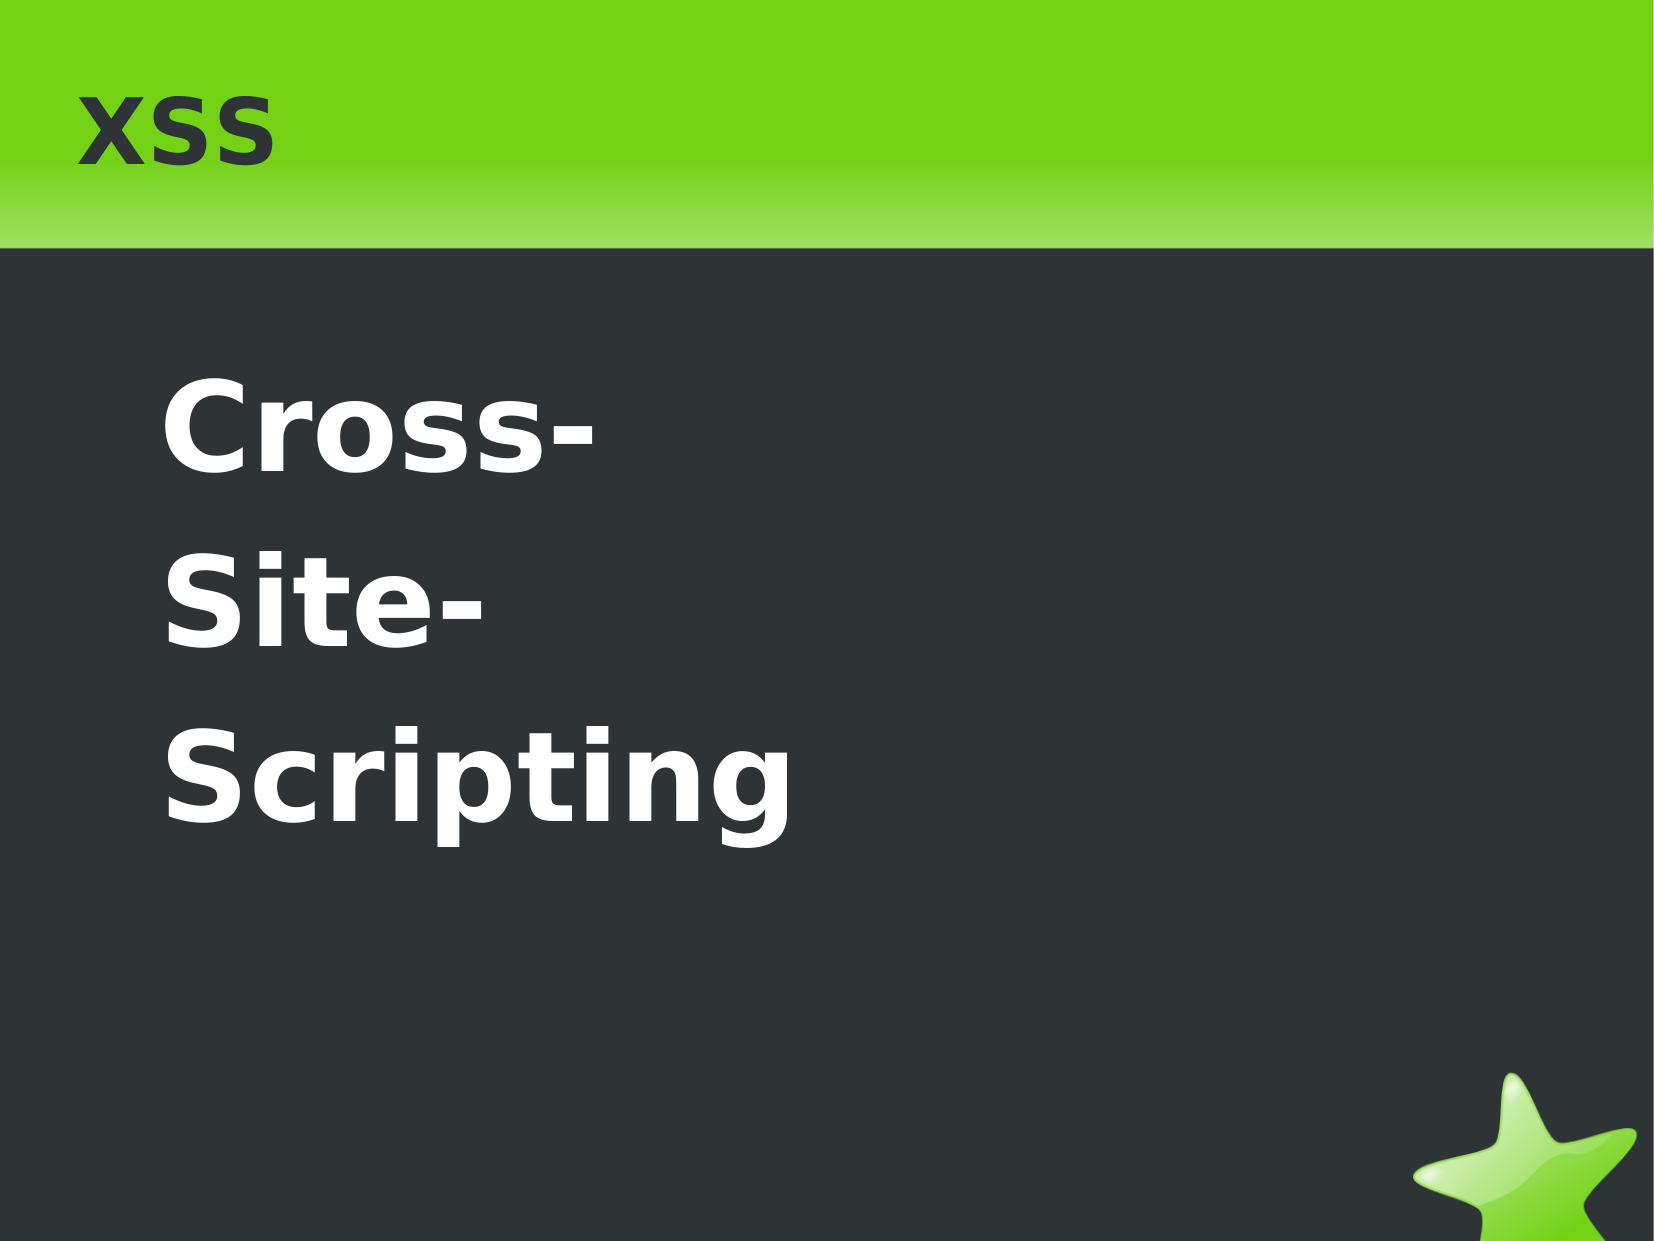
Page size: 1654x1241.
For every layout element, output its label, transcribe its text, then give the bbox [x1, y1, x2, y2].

picture [0, 0, 1654, 1241]
title XSS [76, 29, 1565, 237]
list Cross- Site- Scripting [70, 355, 1559, 951]
